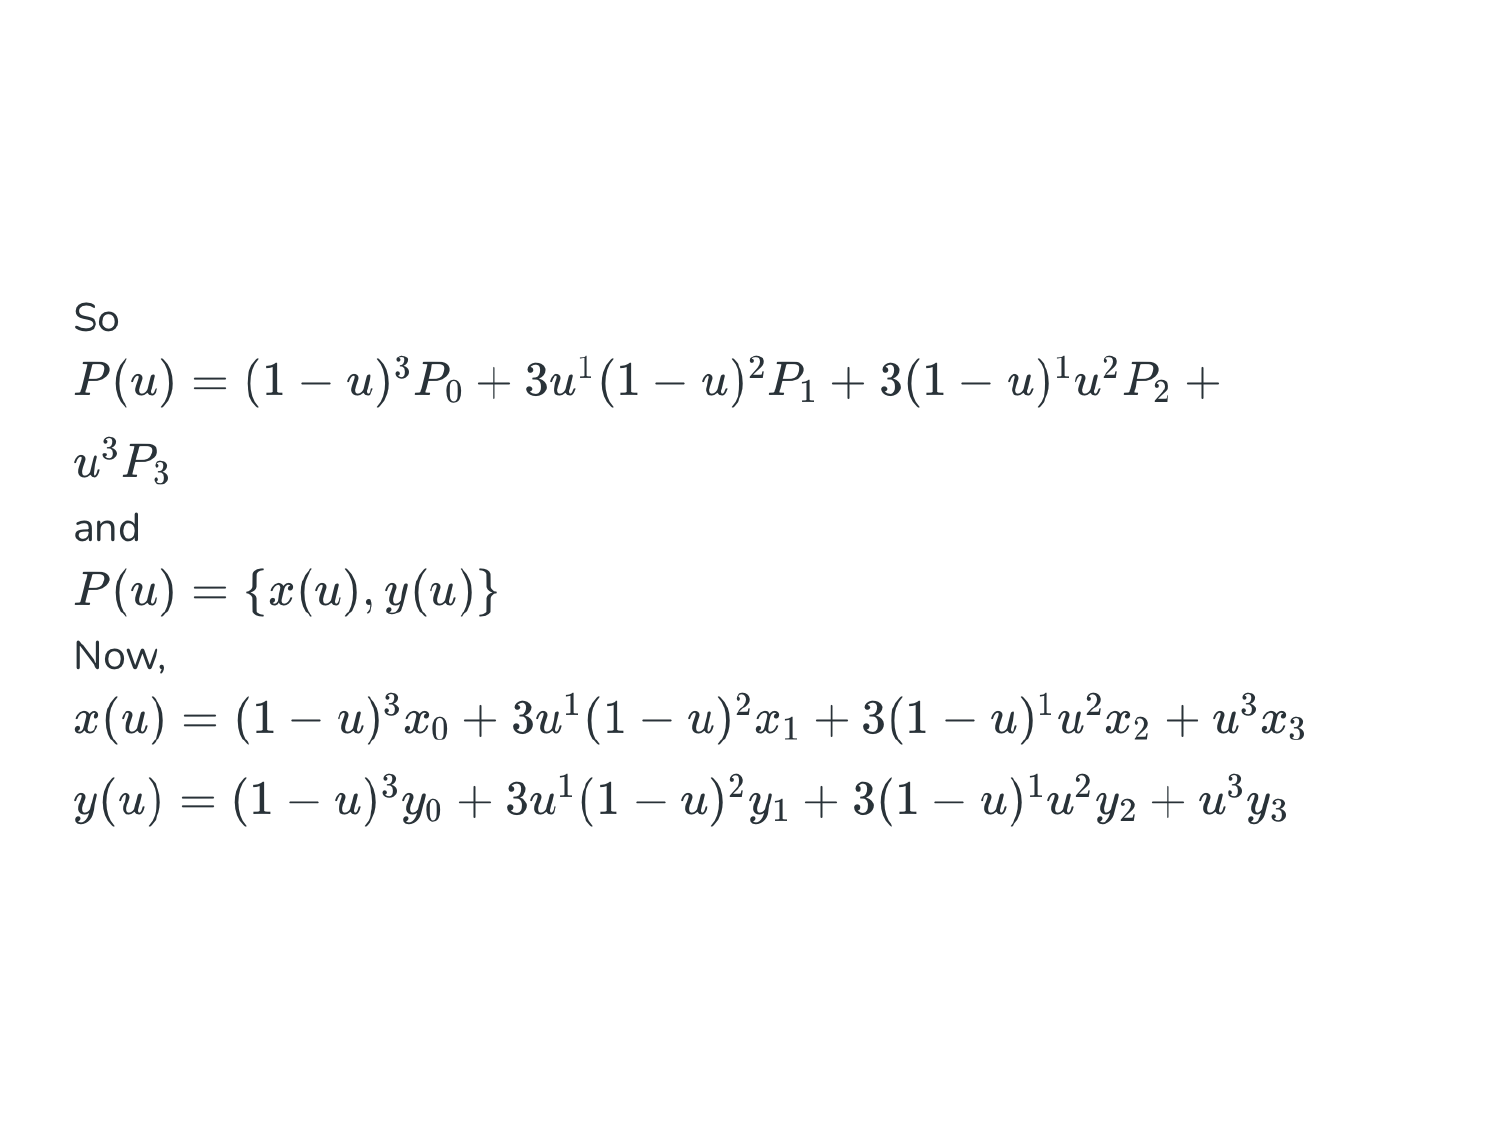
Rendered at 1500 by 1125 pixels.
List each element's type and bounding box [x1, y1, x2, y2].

picture [3, 294, 1500, 835]
